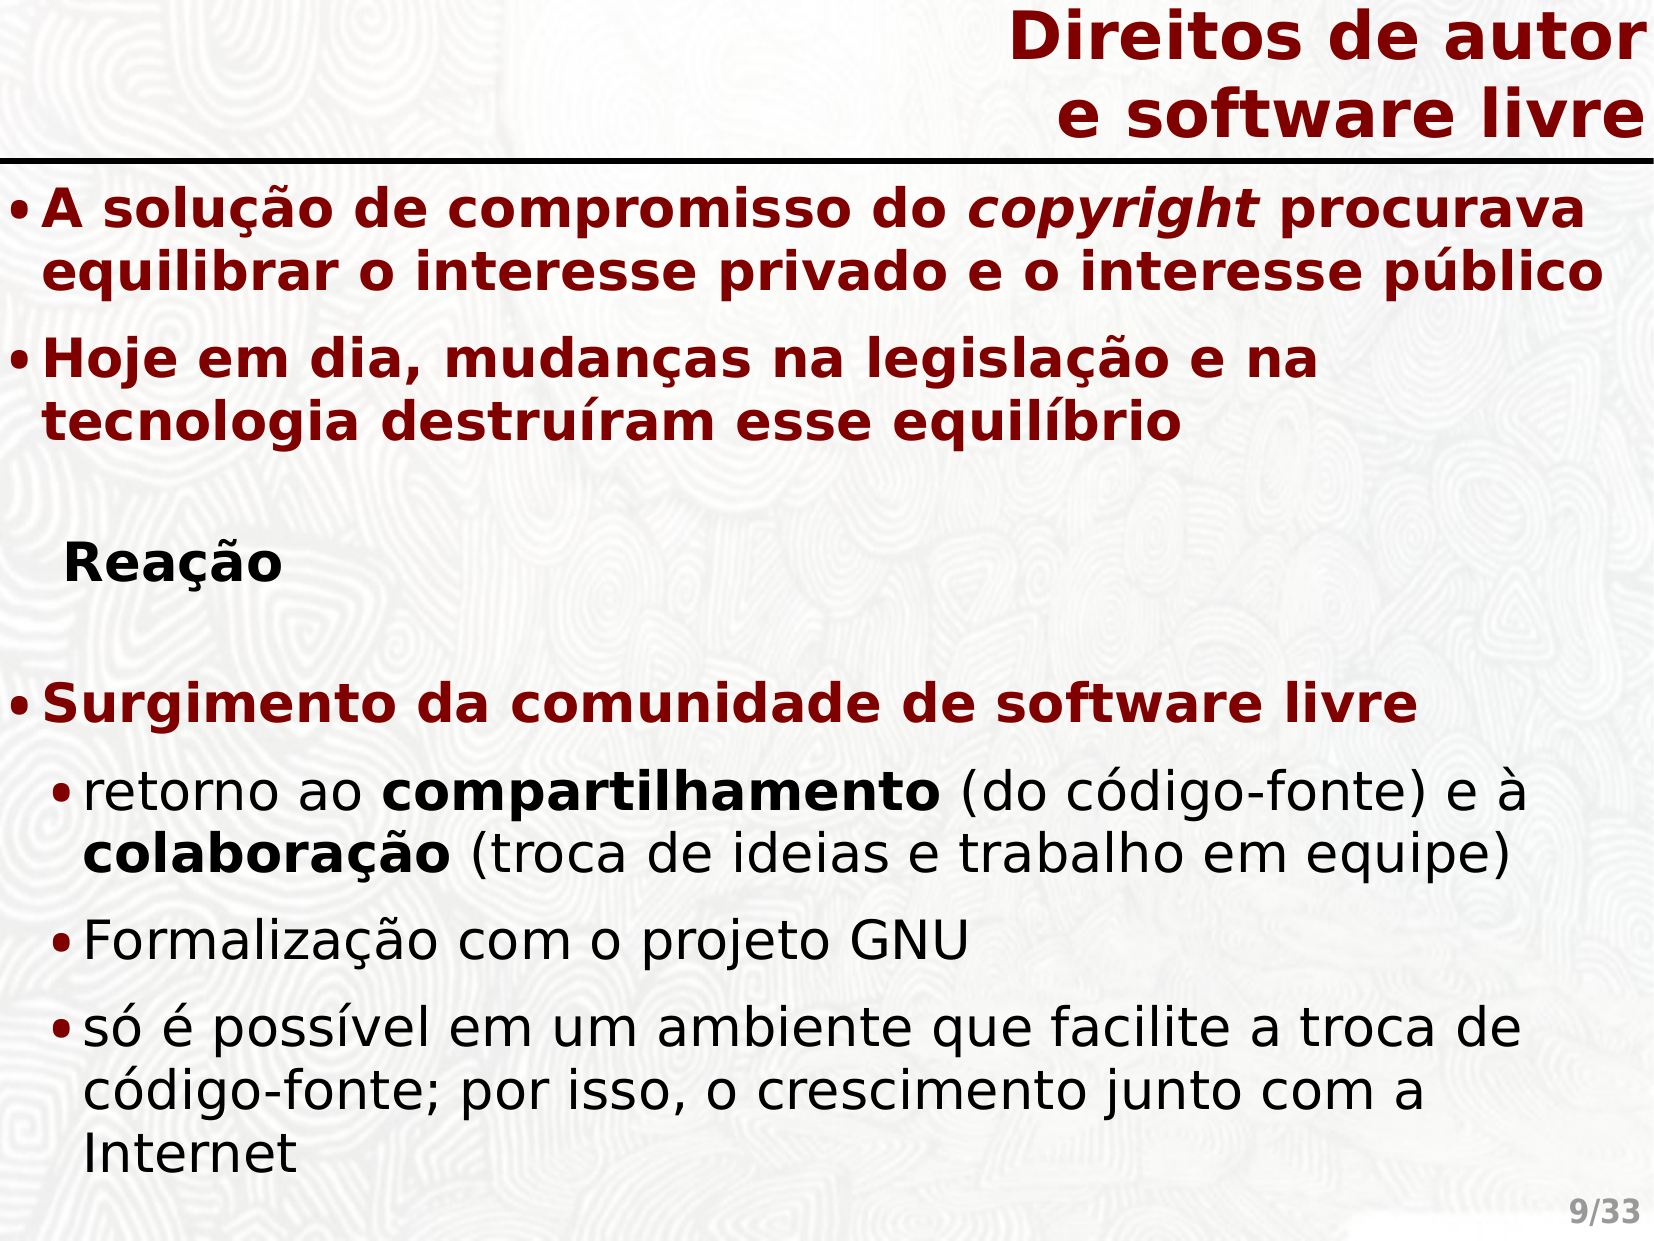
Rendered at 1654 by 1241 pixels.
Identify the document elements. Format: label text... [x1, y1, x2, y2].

title Direitos de autor e software livre [602, 0, 1648, 153]
list A solução de compromisso do copyright procurava equilibrar o interesse privado e o interesse público Hoje em dia, mudanças na legislação e na tecnologia destruíram esse equilíbrio Reação Surgimento da comunidade de software livre retorno ao compartilhamento (do código-fonte) e à colaboração (troca de ideias e trabalho em equipe) Formalização com o projeto GNU só é possível em um ambiente que facilite a troca de código-fonte; por isso, o crescimento junto com a Internet [5, 177, 1654, 1229]
picture [0, 0, 1654, 158]
picture [0, 164, 1654, 1241]
